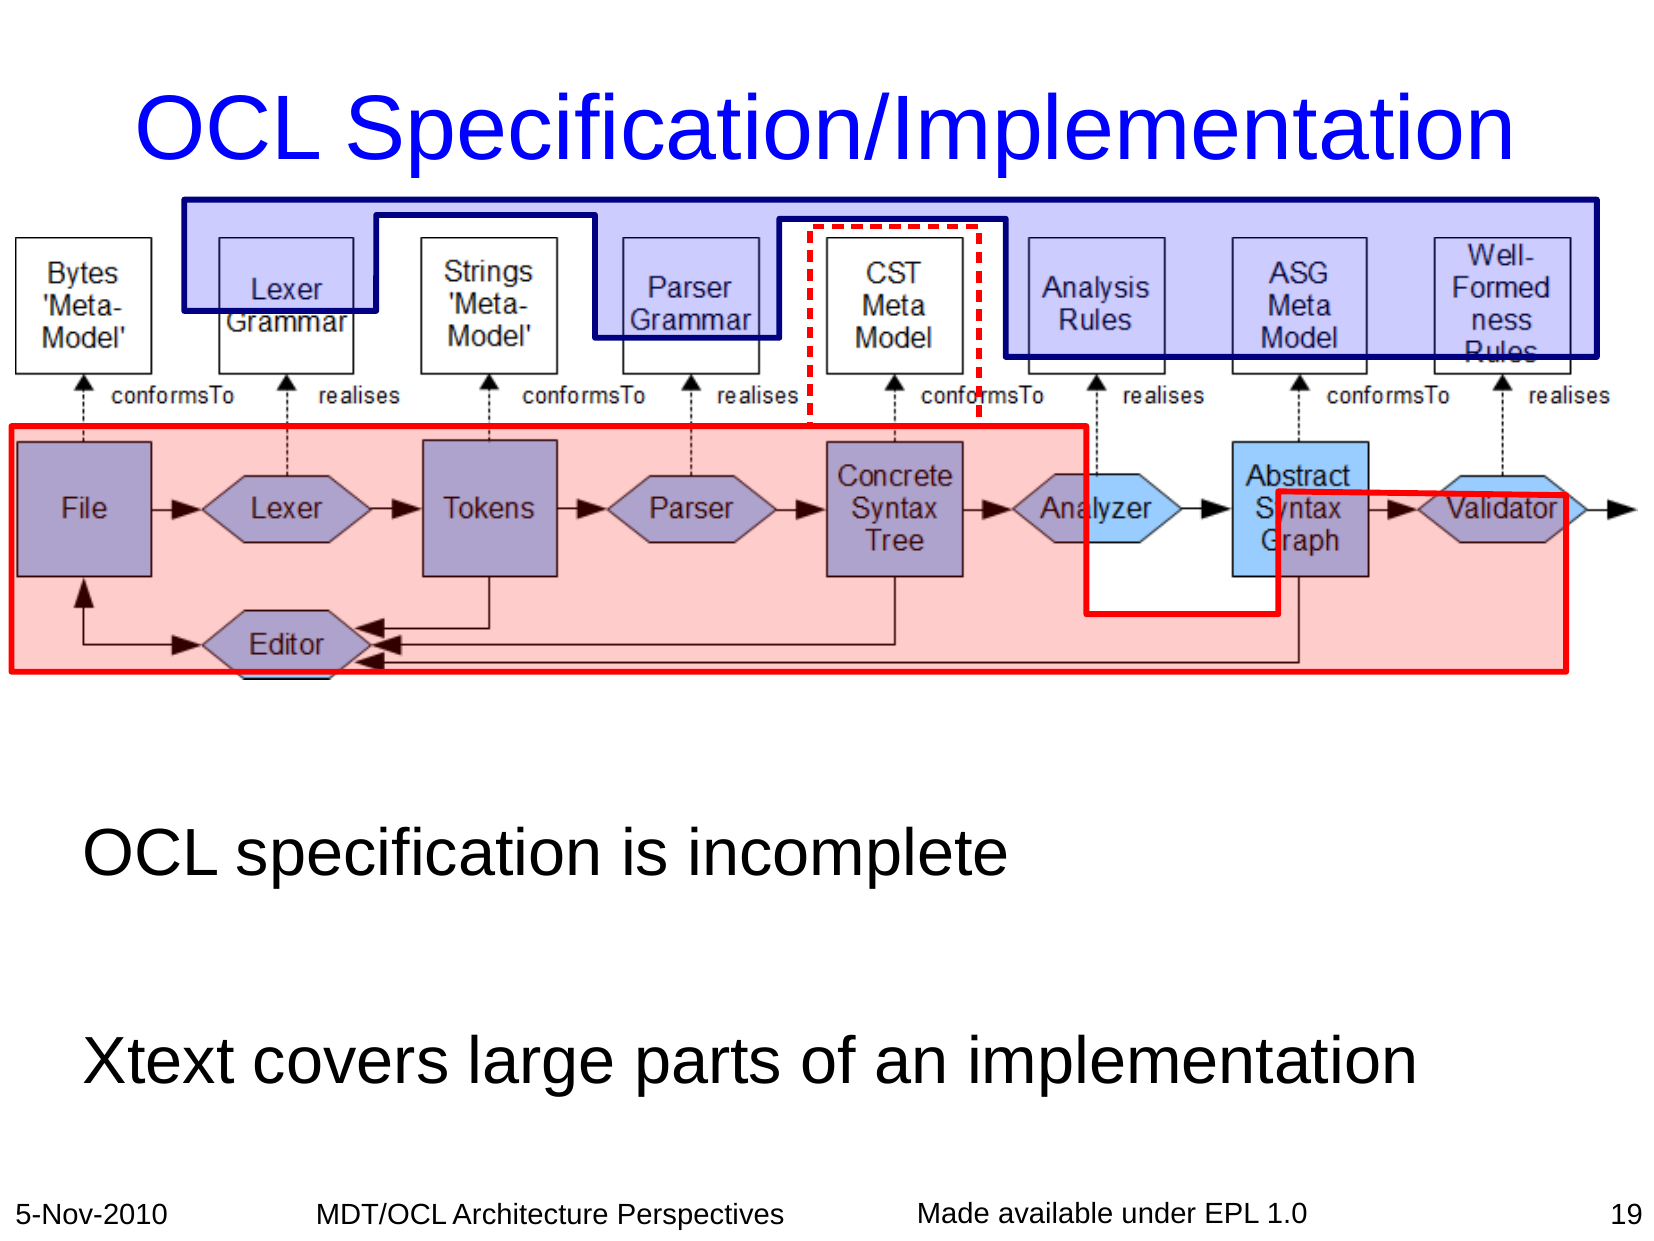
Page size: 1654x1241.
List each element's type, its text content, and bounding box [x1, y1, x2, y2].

list OCL specification is incomplete Xtext covers large parts of an implementation [82, 710, 1571, 1179]
picture [15, 237, 1638, 680]
text_box [11, 226, 1567, 672]
picture [15, 237, 809, 426]
text_box [184, 199, 1597, 357]
title OCL Specification/Implementation [82, 56, 1571, 200]
